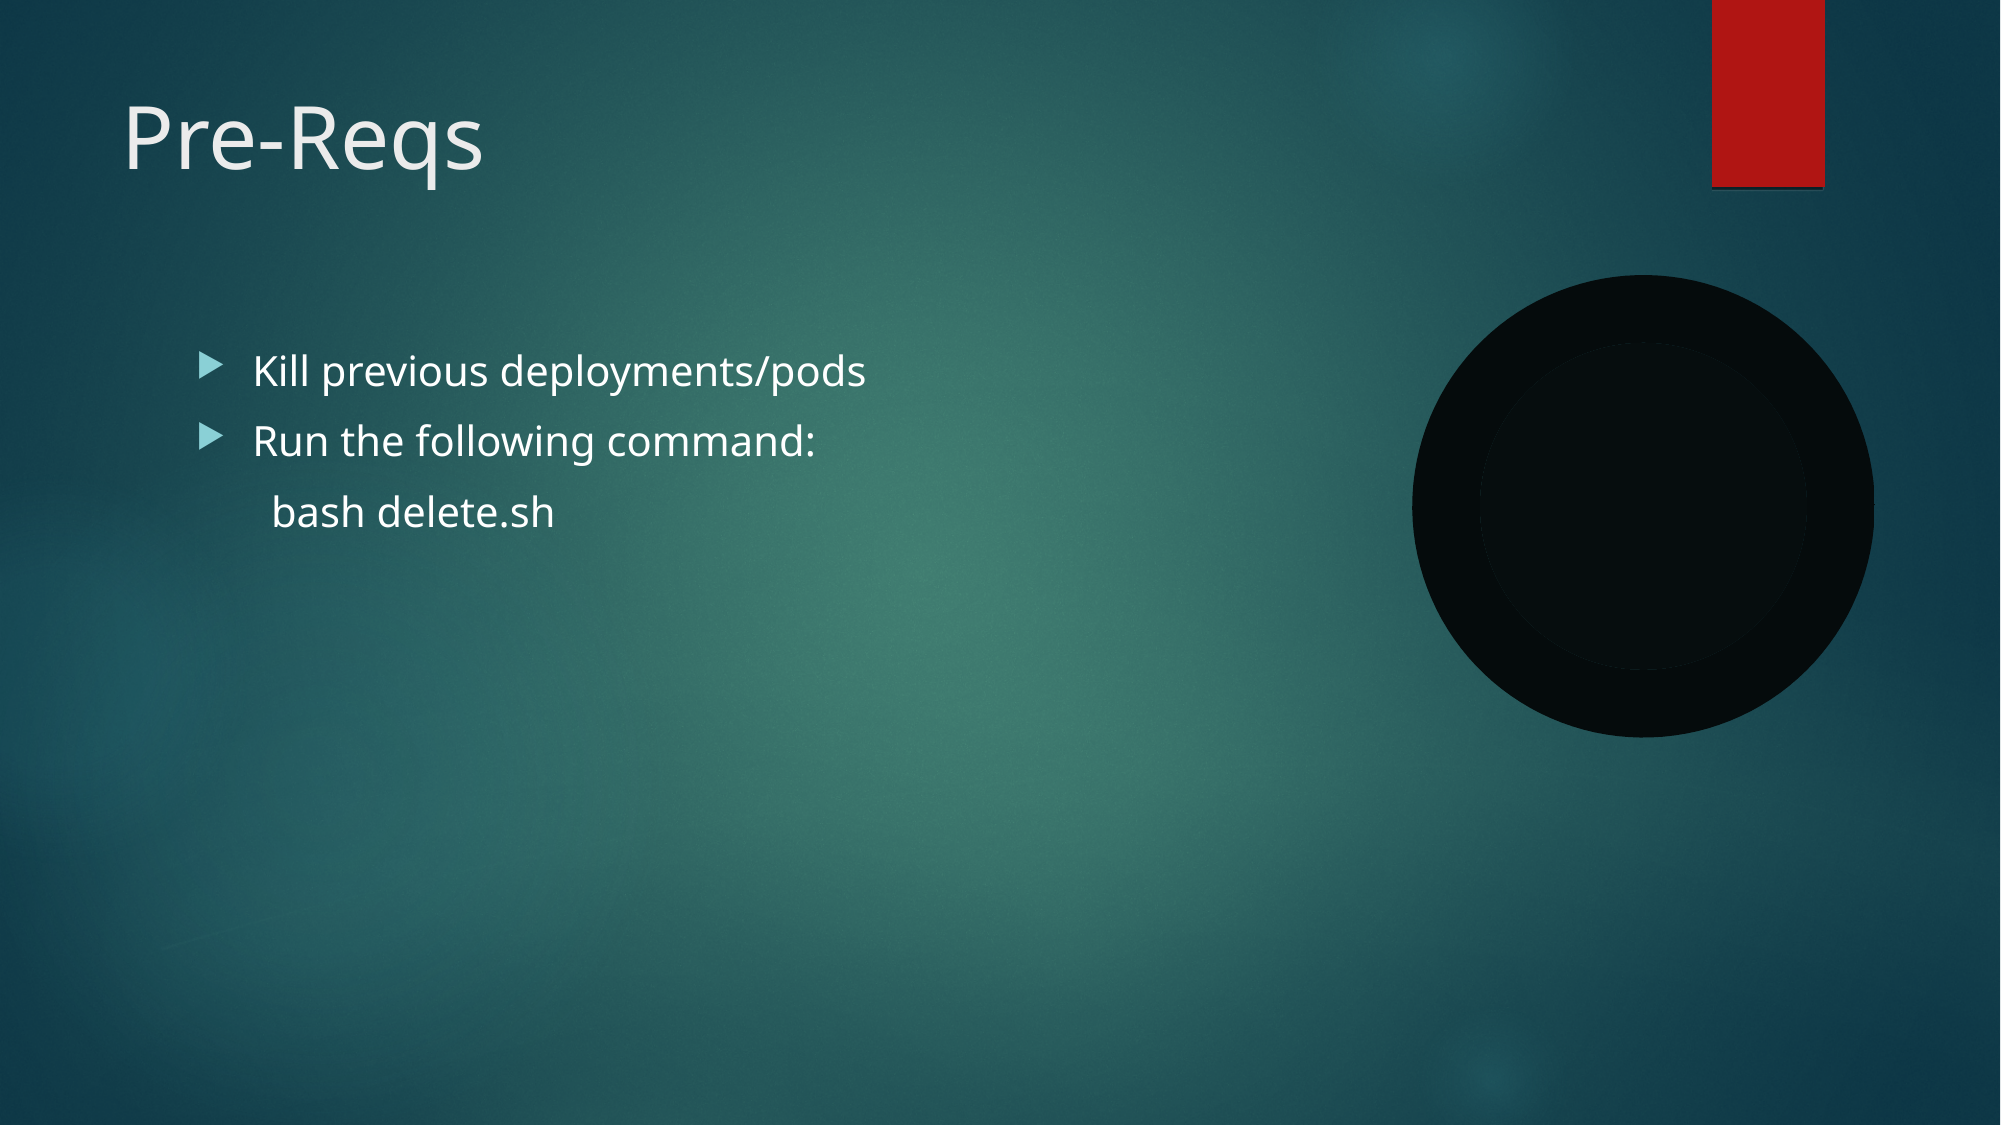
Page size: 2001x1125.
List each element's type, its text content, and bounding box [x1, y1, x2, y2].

list Kill previous deployments/pods Run the following command: bash delete.sh [181, 336, 1649, 1026]
title Pre-Reqs [106, 74, 1649, 305]
